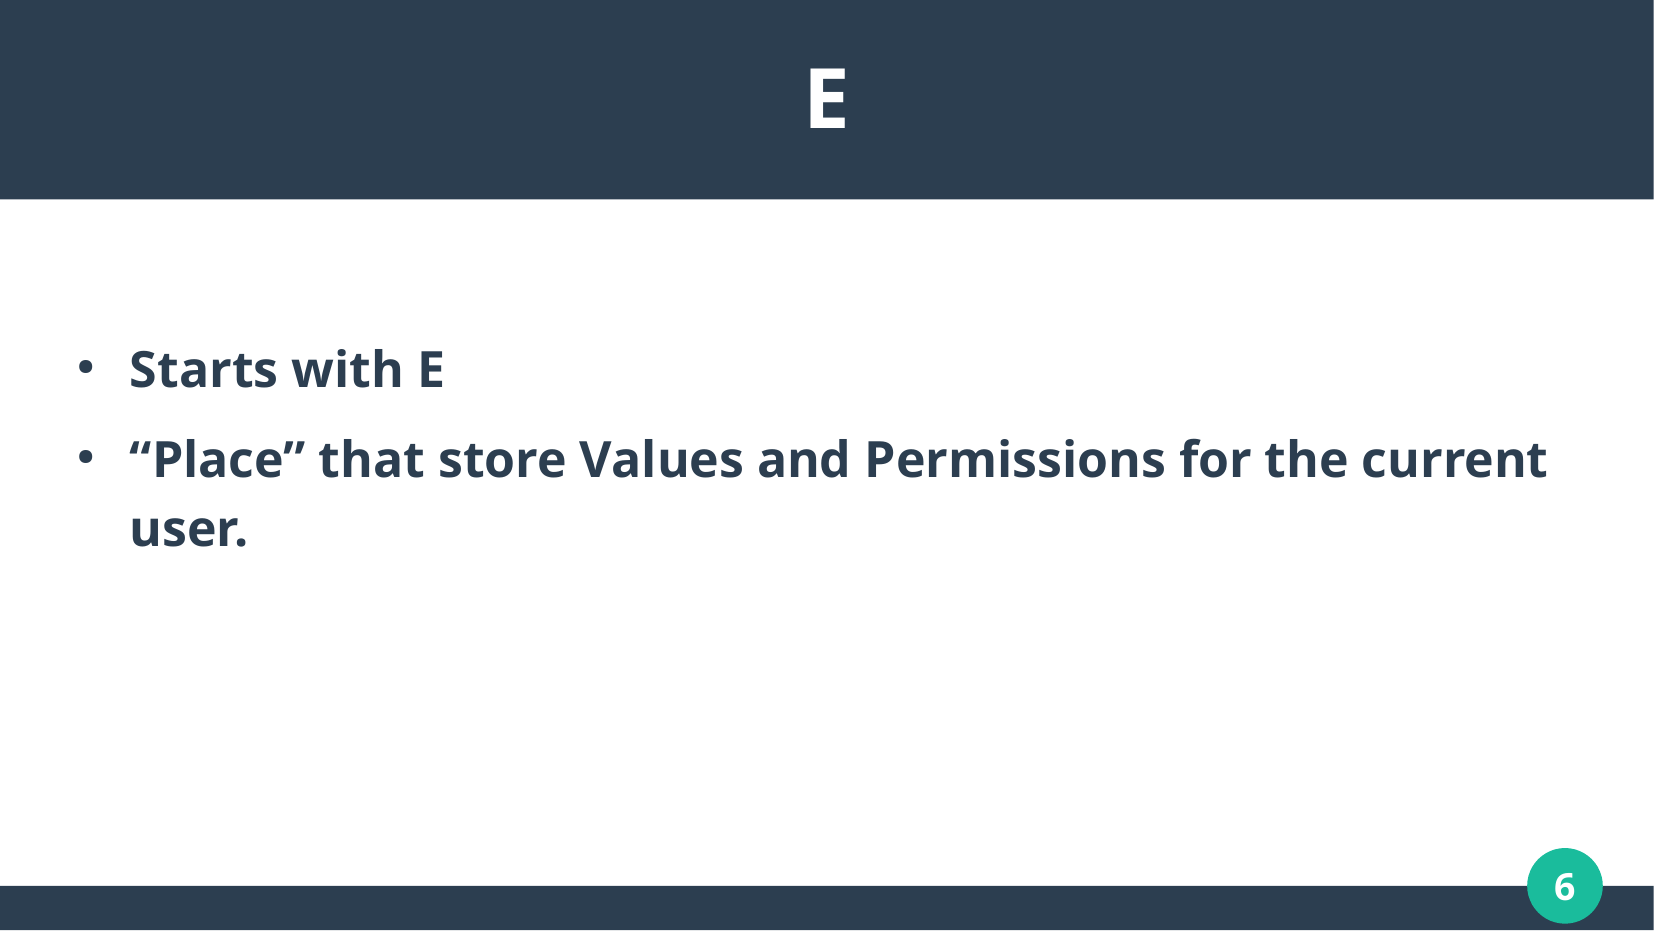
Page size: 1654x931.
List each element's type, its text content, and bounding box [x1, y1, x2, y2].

title E [59, 37, 1595, 156]
list Starts with E “Place” that store Values and Permissions for the current user. [59, 243, 1595, 864]
